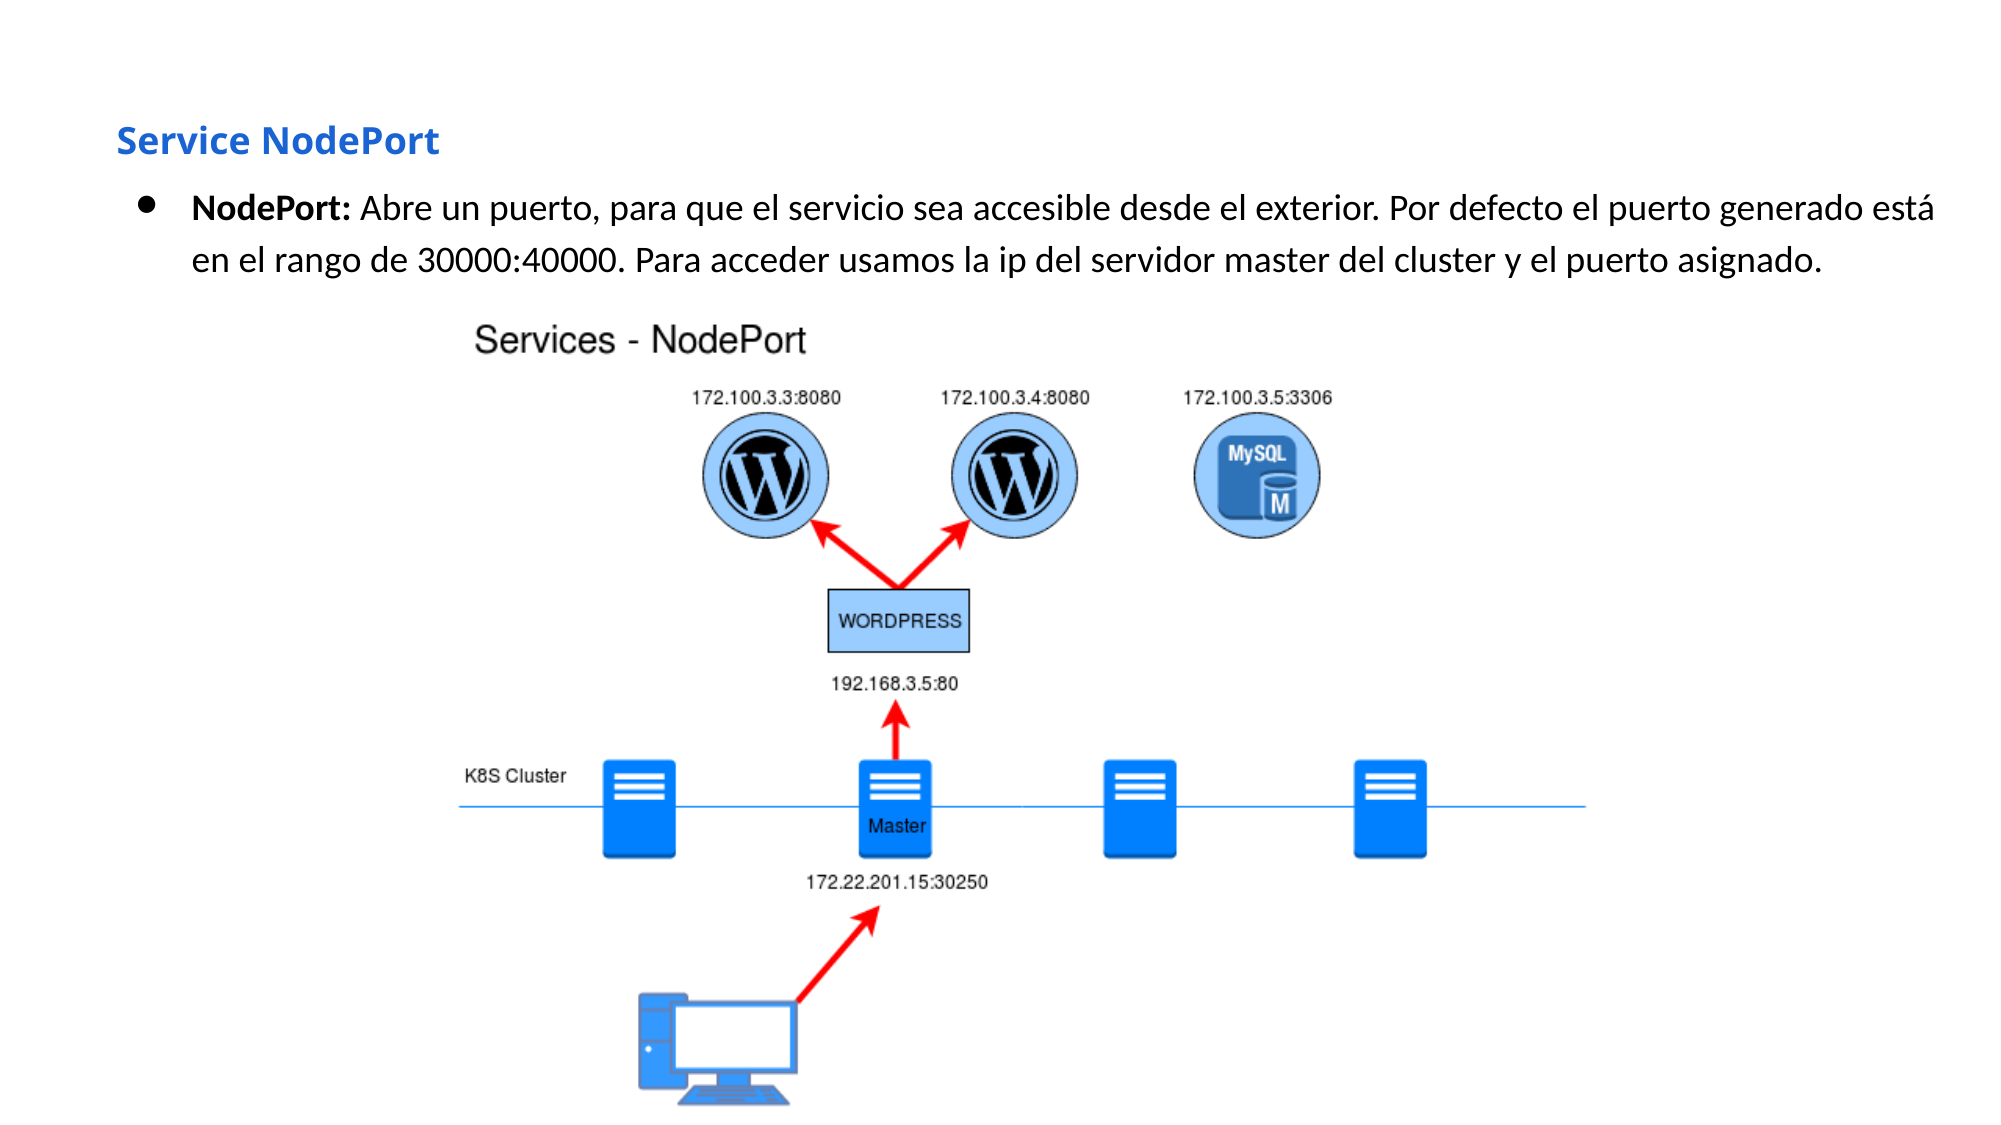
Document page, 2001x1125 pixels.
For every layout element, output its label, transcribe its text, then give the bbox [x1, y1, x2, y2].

text_box NodePort: Abre un puerto, para que el servicio sea accesible desde el exterior. Por defecto el puerto generado está en el rango de 30000:40000. Para acceder usamos la ip del servidor master del cluster y el puerto asignado. [101, 169, 1977, 323]
text_box Service NodePort [101, 110, 532, 170]
picture [396, 303, 1604, 1122]
